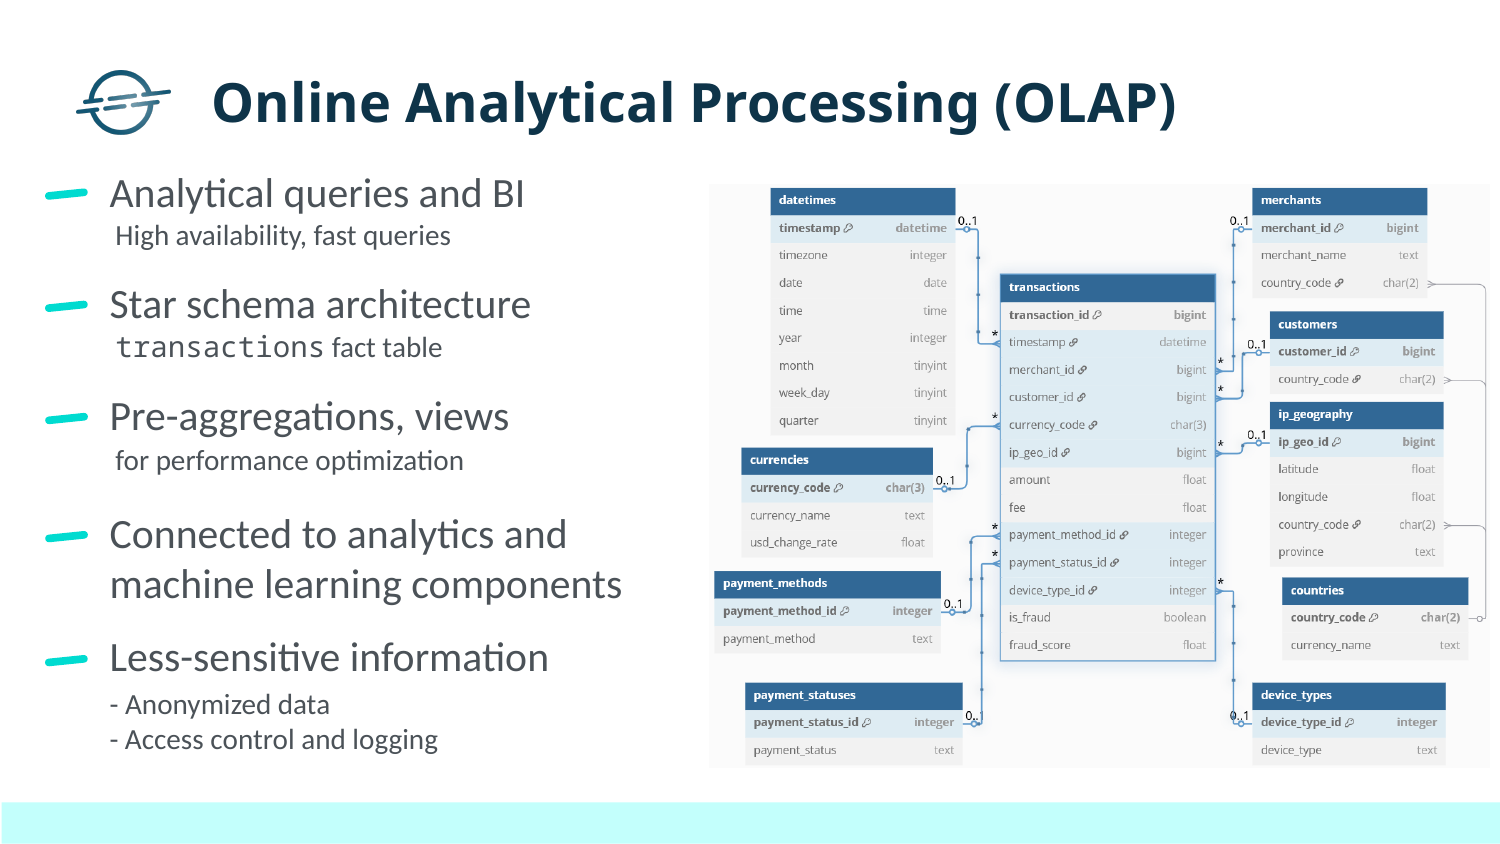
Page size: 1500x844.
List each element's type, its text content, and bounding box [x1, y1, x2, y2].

text_box [45, 412, 88, 425]
title transactions fact table [100, 313, 685, 382]
title Connected to analytics and machine learning components [94, 491, 709, 622]
title Pre-aggregations, views [94, 373, 561, 460]
text_box [45, 300, 88, 312]
title Online Analytical Processing (OLAP) [196, 53, 1380, 155]
text_box [1, 802, 1500, 844]
picture [76, 70, 171, 135]
text_box [45, 188, 88, 200]
title High availability, fast queries [100, 201, 685, 270]
title Less-sensitive information [94, 622, 702, 690]
title Star schema architecture [94, 261, 620, 347]
title - Anonymized data - Access control and logging [94, 670, 504, 751]
text_box [45, 655, 88, 667]
title Analytical queries and BI [94, 150, 562, 232]
picture [709, 184, 1490, 768]
title for performance optimization [100, 426, 540, 494]
text_box [45, 531, 88, 543]
